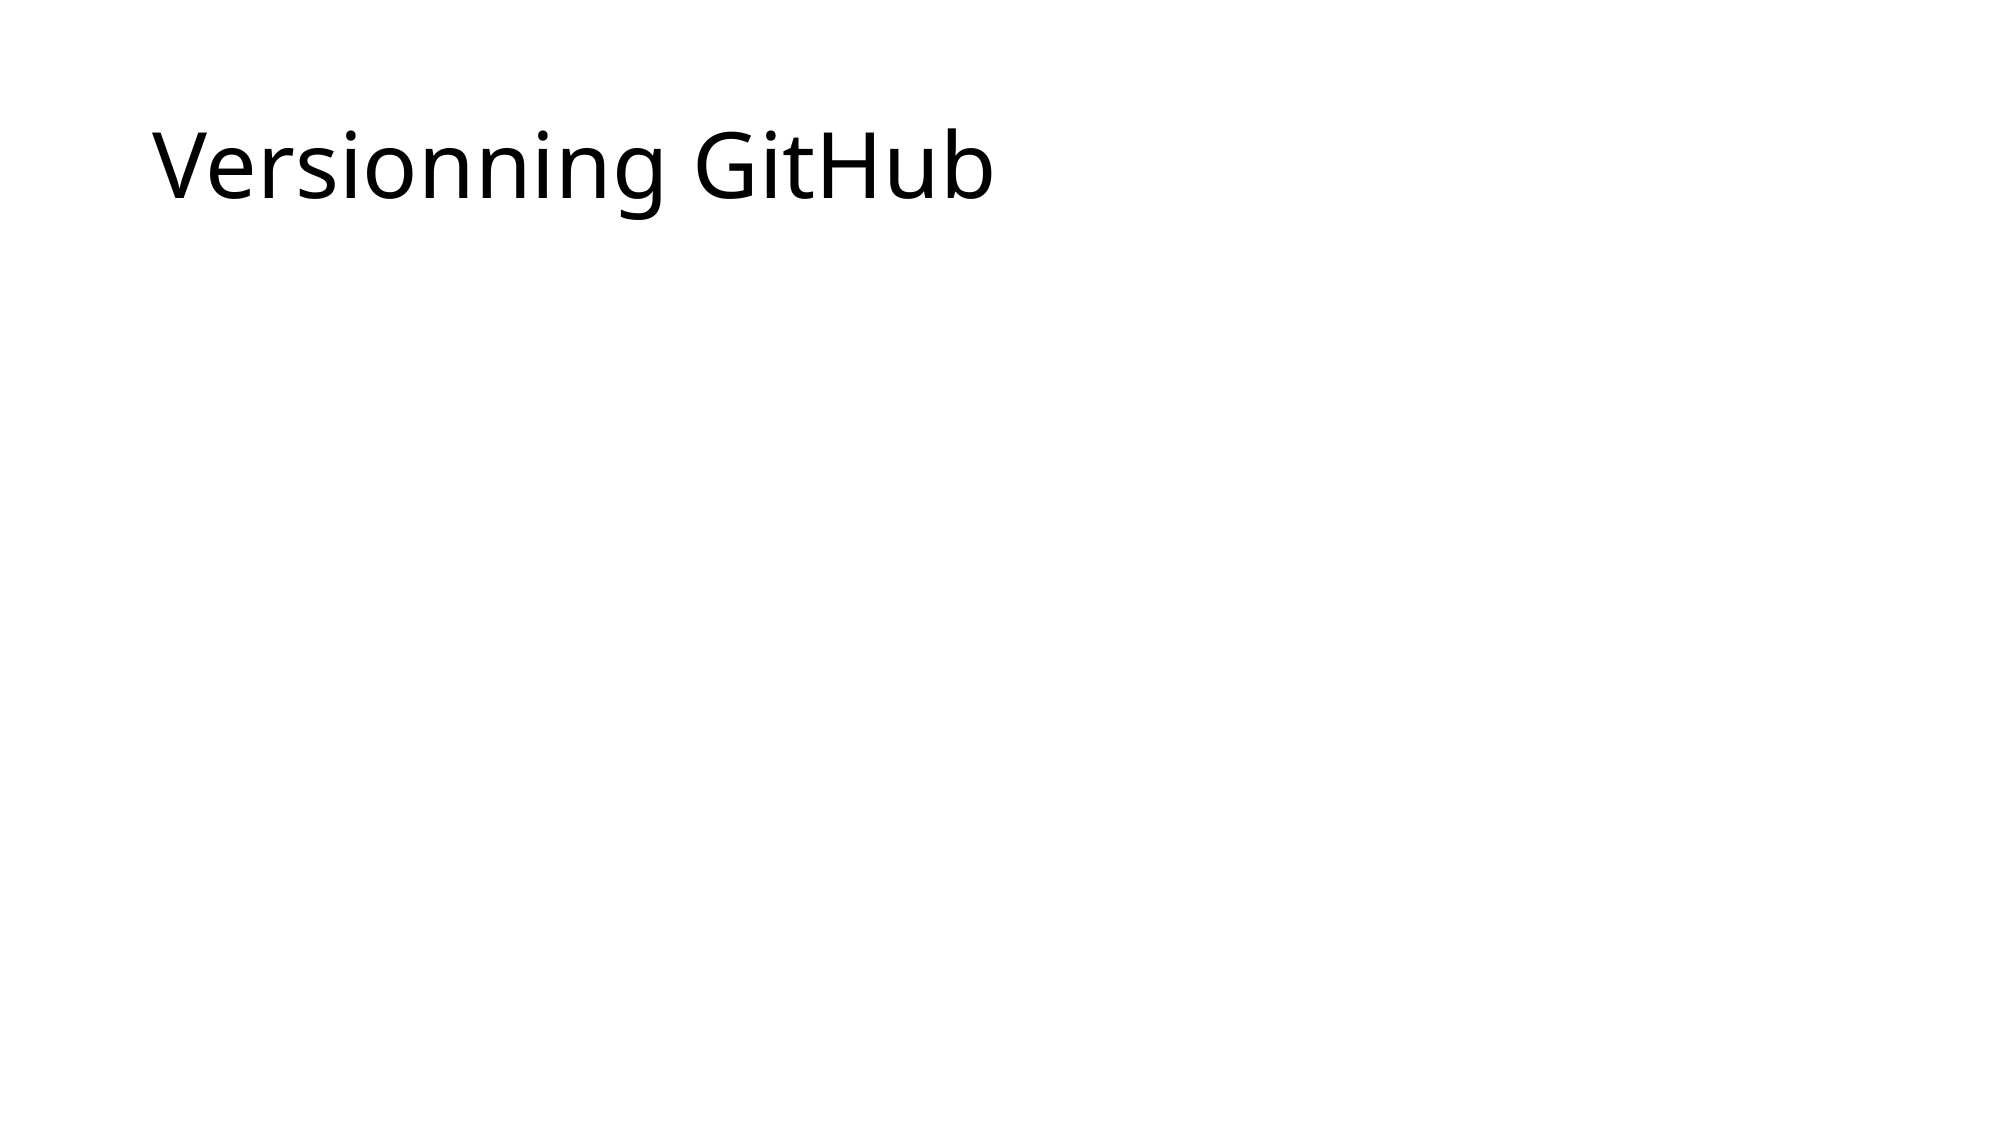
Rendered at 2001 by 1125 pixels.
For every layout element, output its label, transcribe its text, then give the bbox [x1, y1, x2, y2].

title Versionning GitHub [137, 59, 1863, 278]
